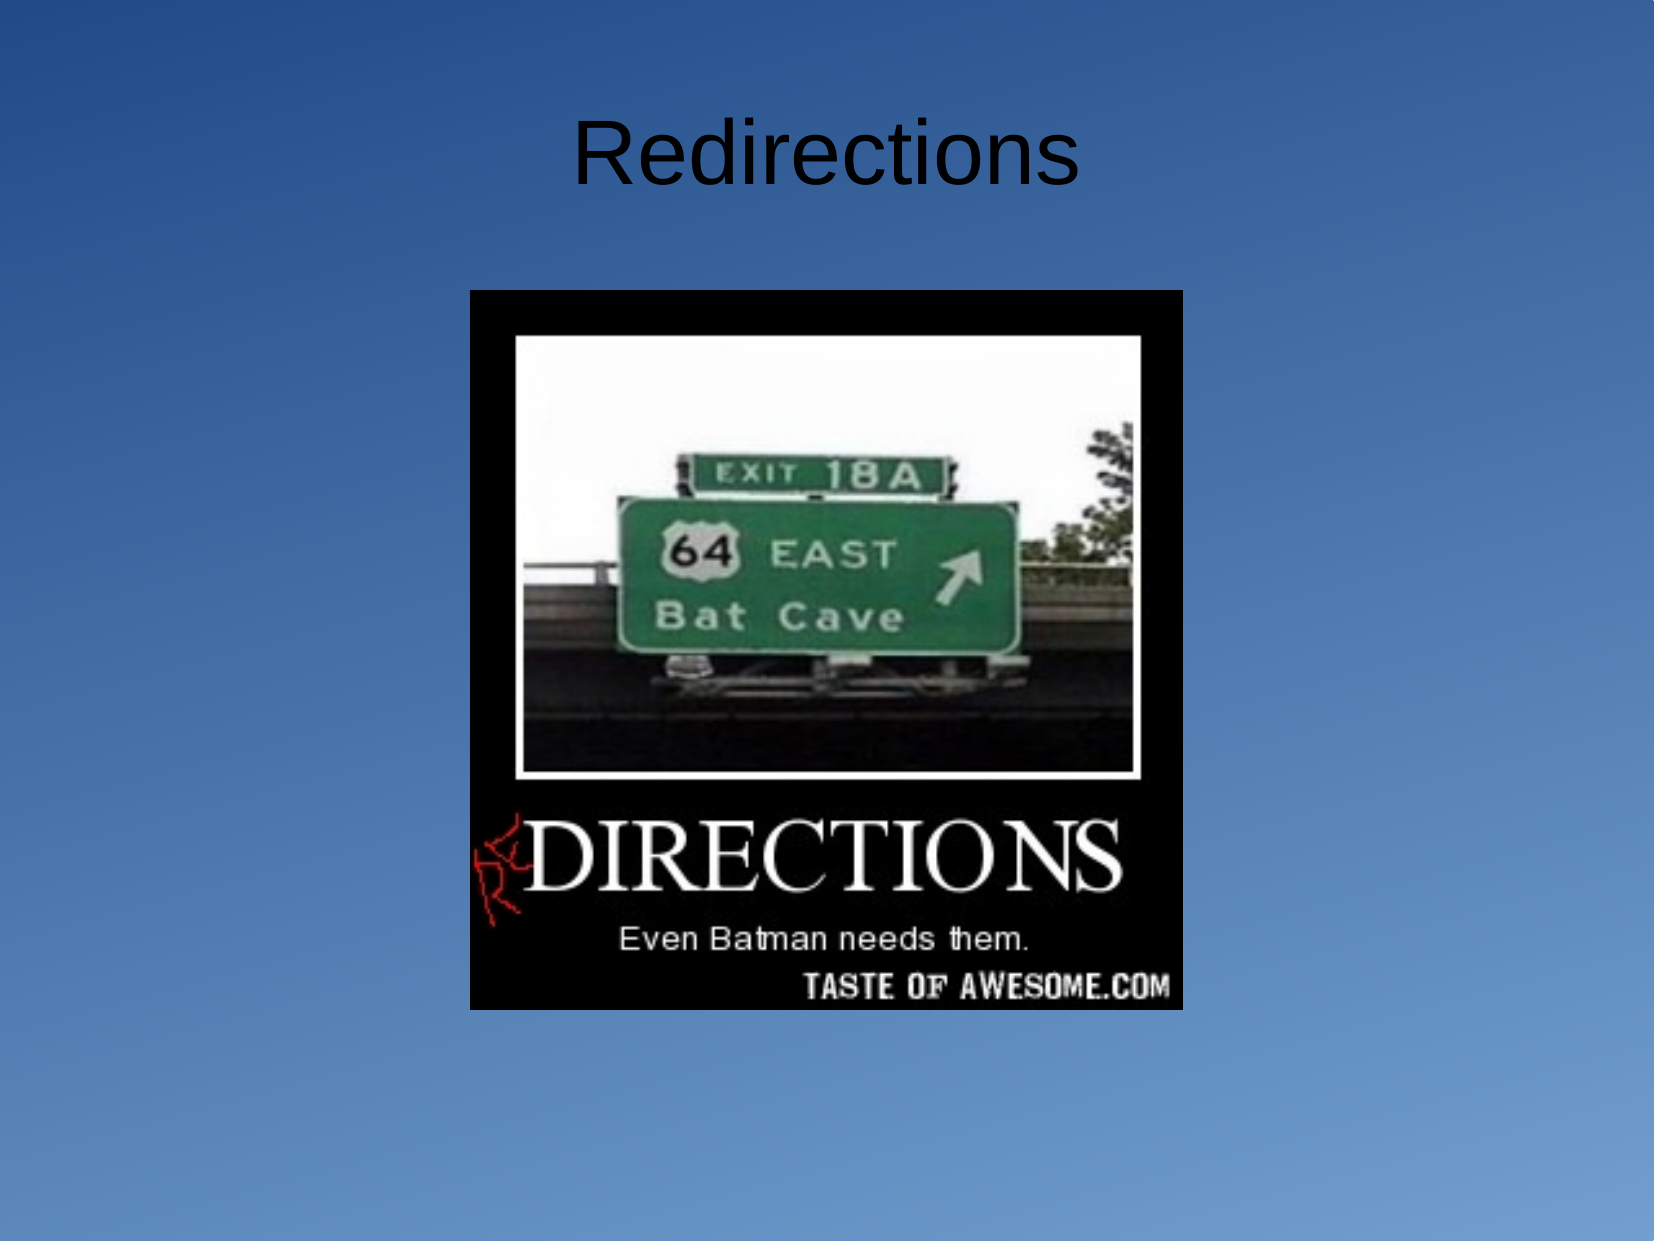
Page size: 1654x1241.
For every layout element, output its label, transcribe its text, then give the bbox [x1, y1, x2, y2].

picture [470, 290, 1183, 1010]
title Redirections [82, 49, 1571, 257]
